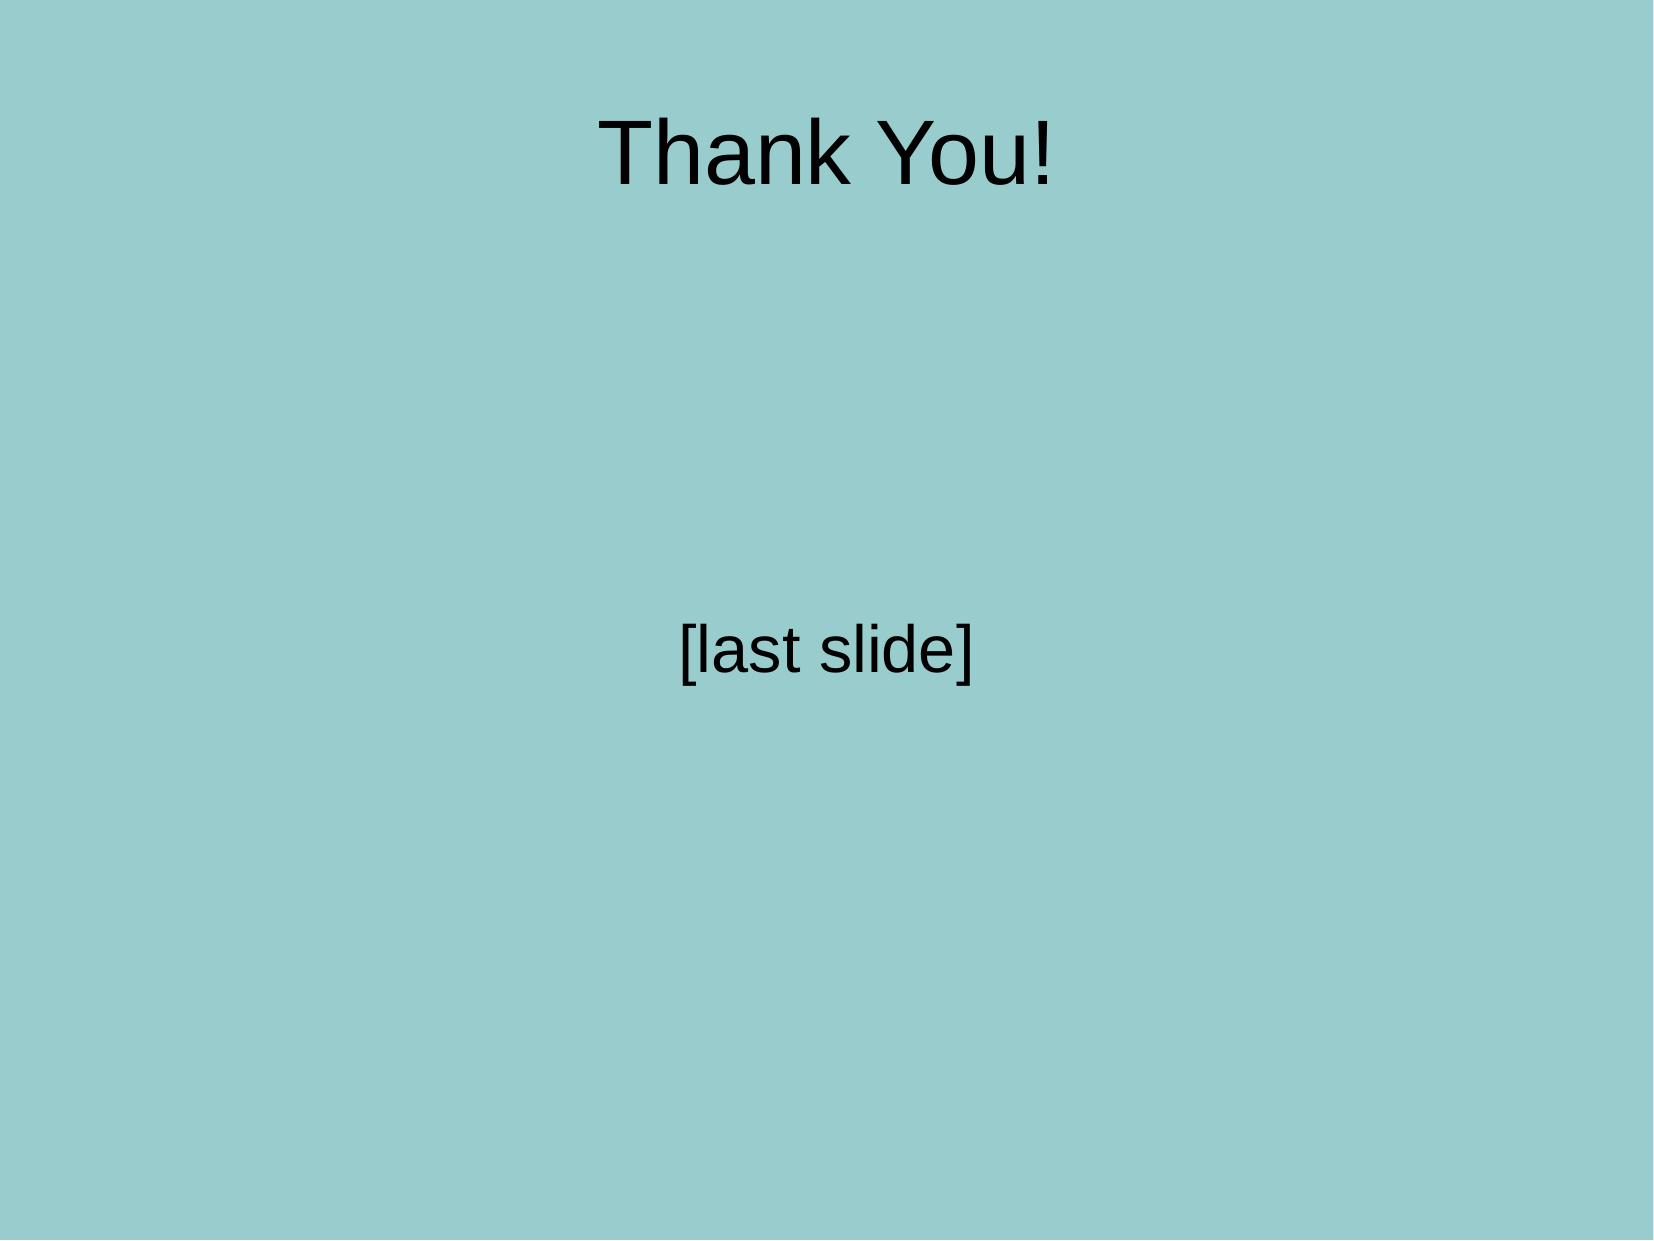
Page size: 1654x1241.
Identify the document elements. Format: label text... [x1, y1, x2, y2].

subtitle [last slide] [82, 290, 1571, 1010]
title Thank You! [82, 49, 1571, 257]
